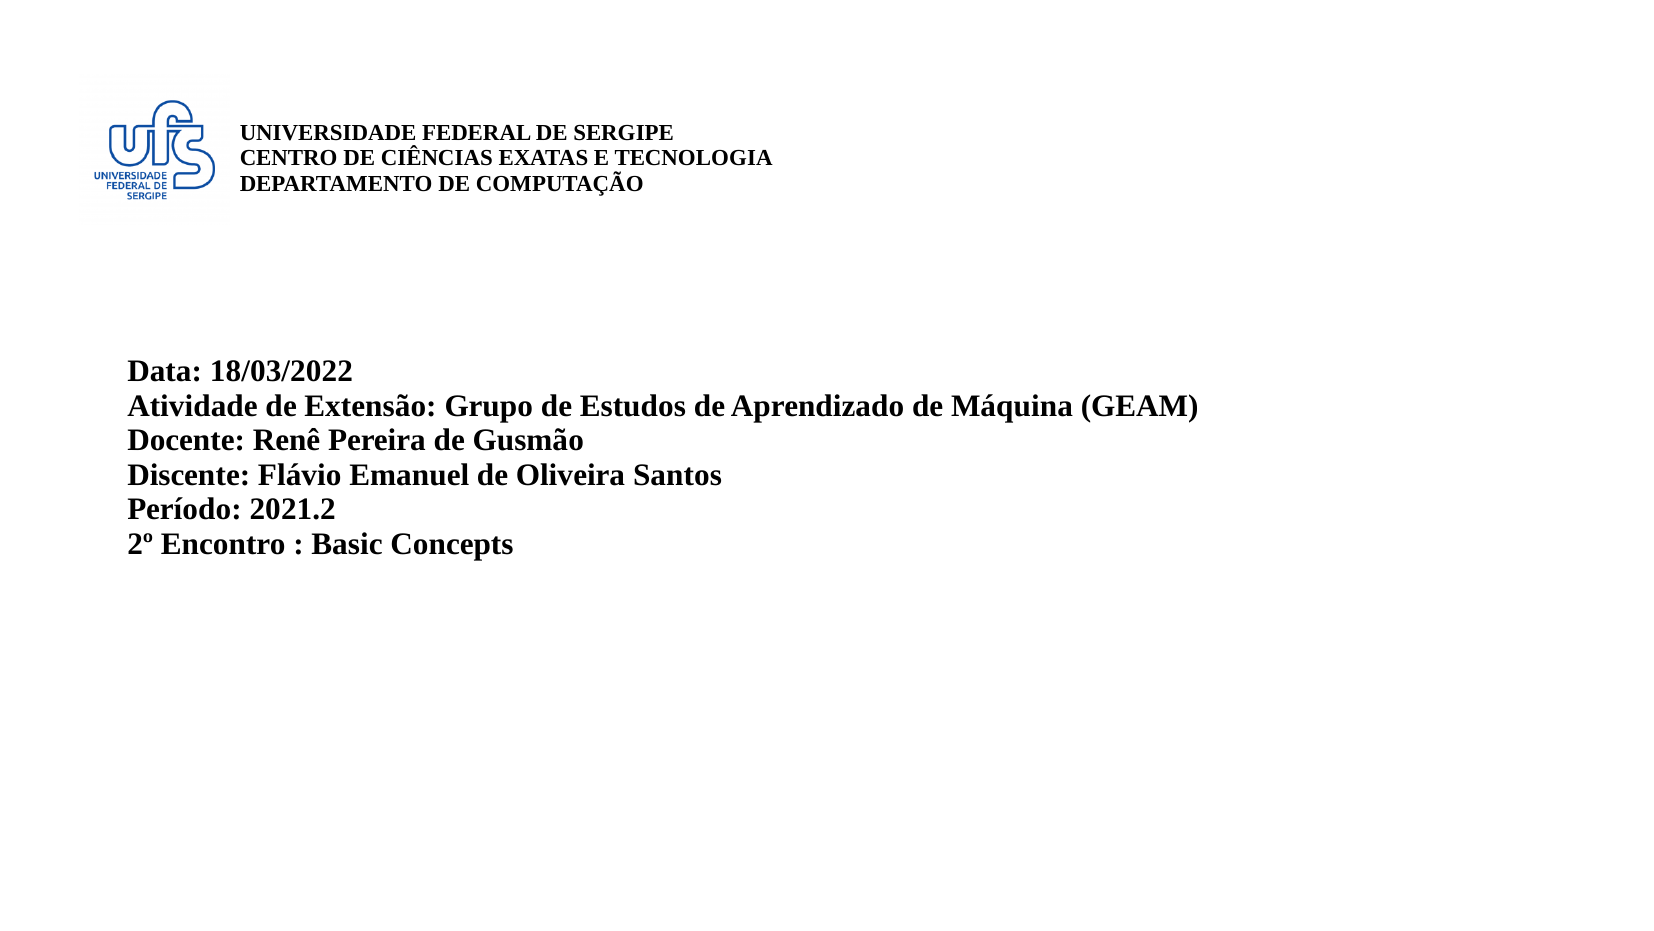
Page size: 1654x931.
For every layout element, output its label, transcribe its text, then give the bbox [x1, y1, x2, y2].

text_box UNIVERSIDADE FEDERAL DE SERGIPE CENTRO DE CIÊNCIAS EXATAS E TECNOLOGIA DEPARTAMENTO DE COMPUTAÇÃO [225, 112, 1088, 252]
text_box Data: 18/03/2022 Atividade de Extensão: Grupo de Estudos de Aprendizado de Máquina (GEAM) Docente: Renê Pereira de Gusmão Discente: Flávio Emanuel de Oliveira Santos Período: 2021.2 2º Encontro : Basic Concepts [112, 346, 1276, 638]
picture [79, 74, 230, 226]
